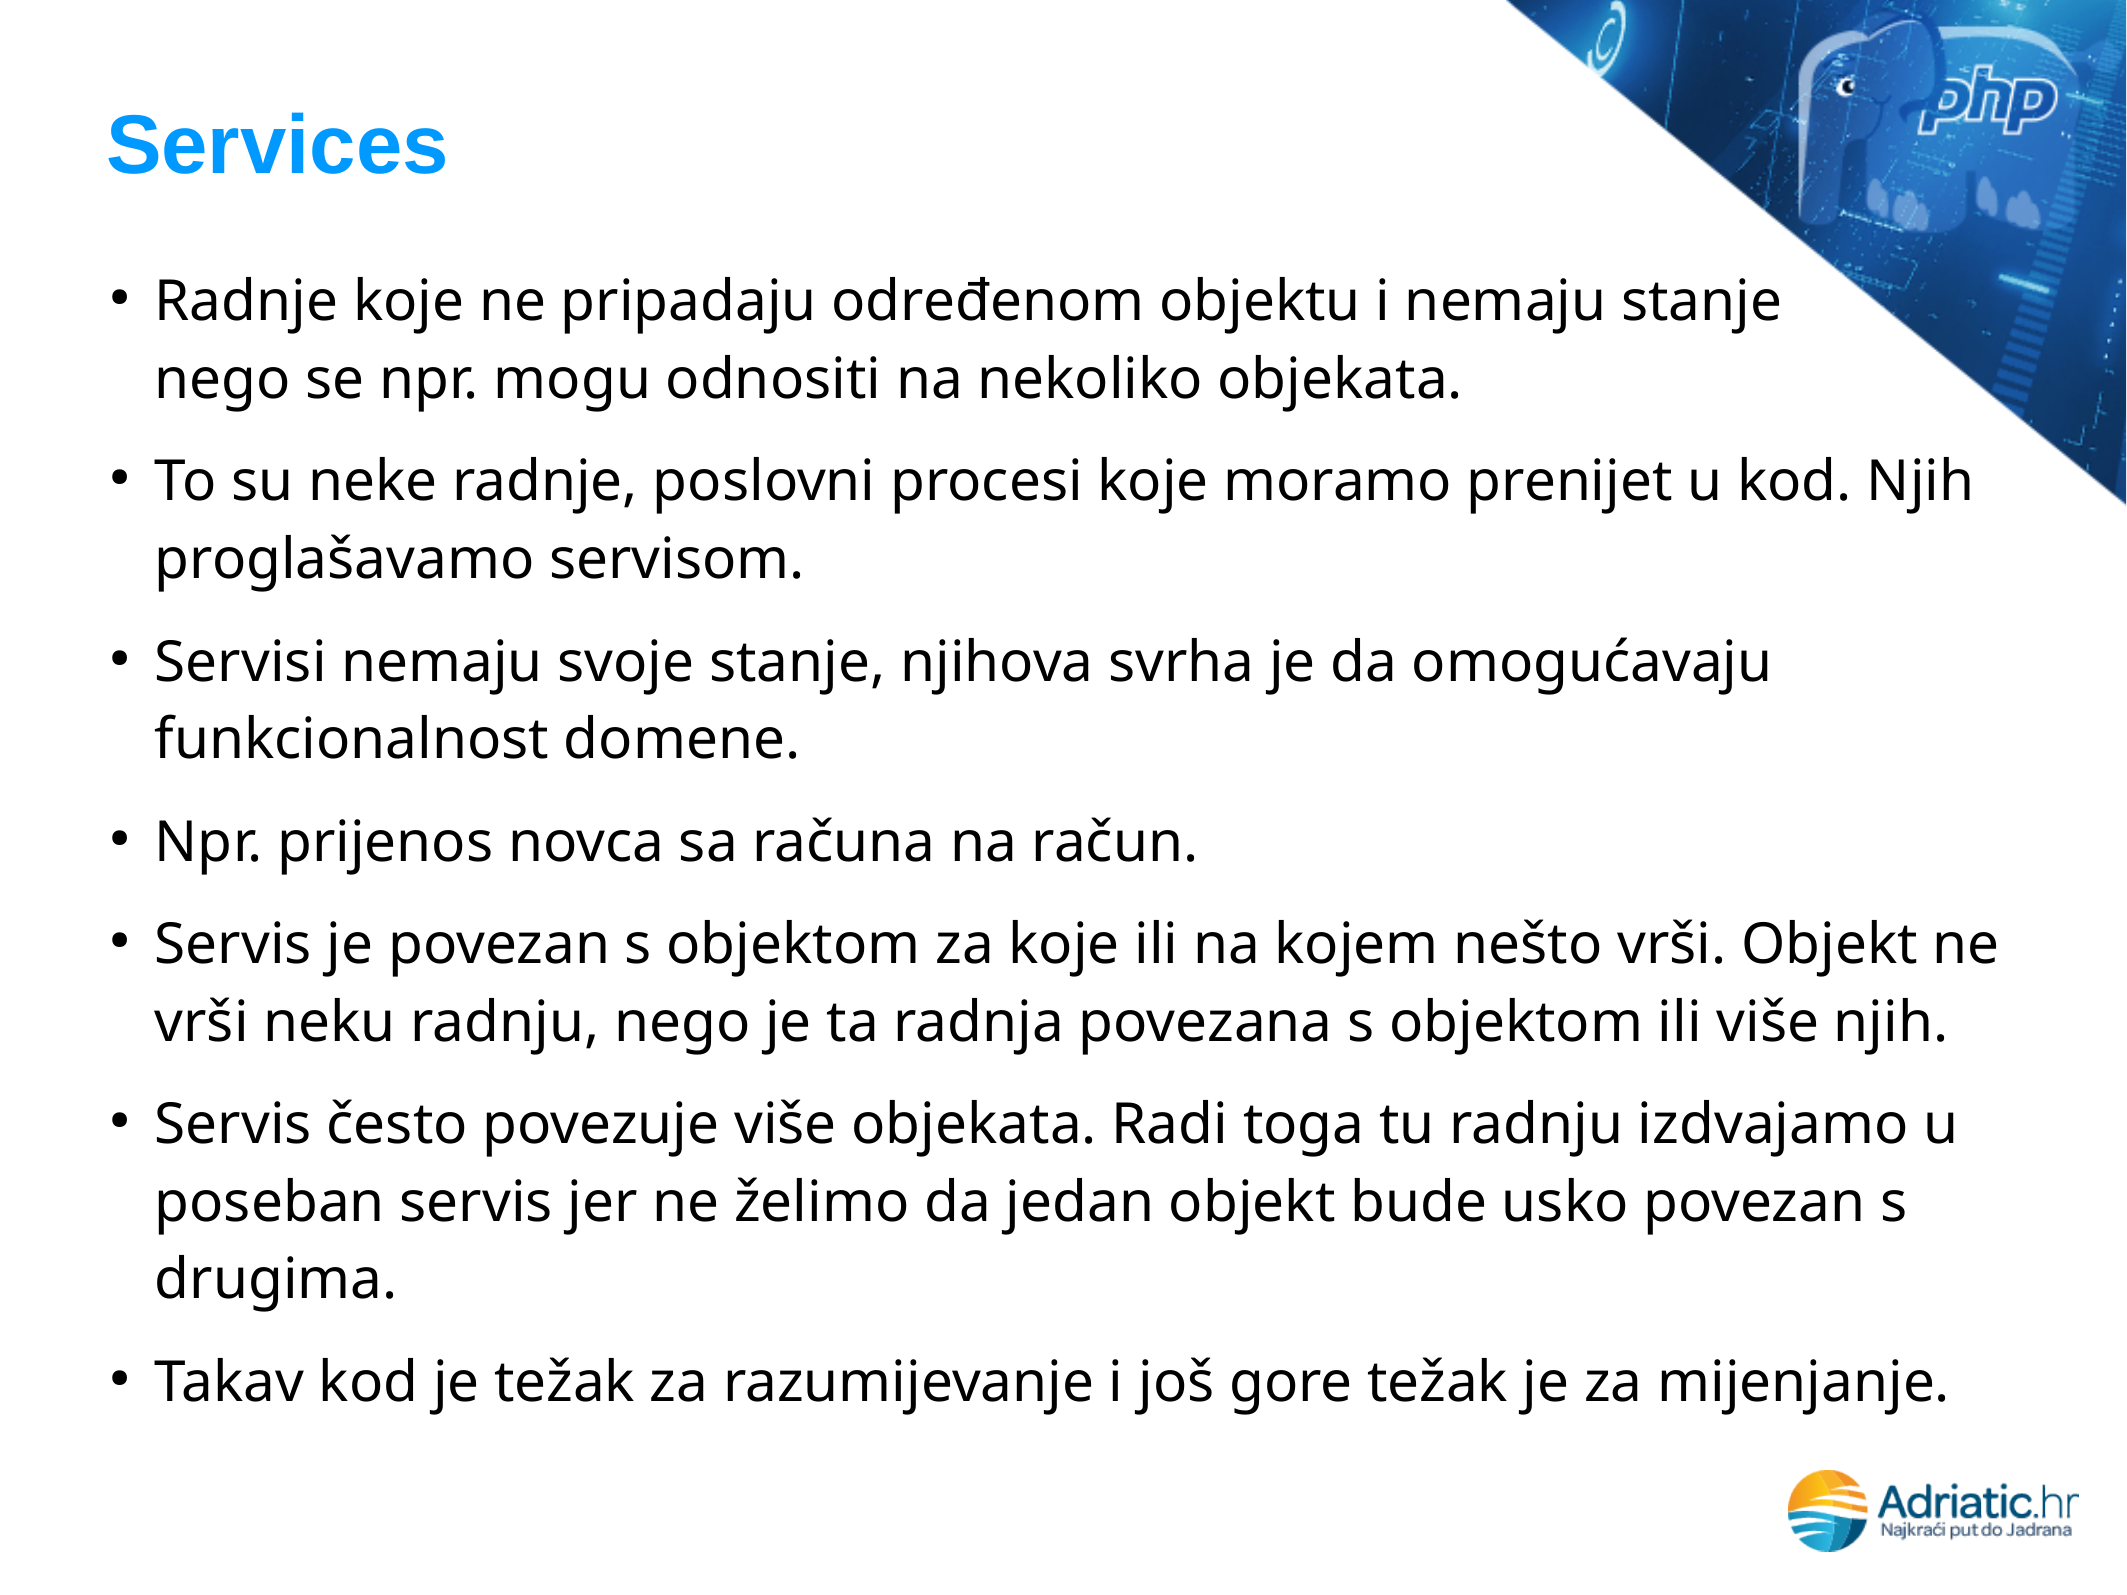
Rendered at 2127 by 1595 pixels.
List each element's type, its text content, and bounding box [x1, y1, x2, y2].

list Radnje koje ne pripadaju određenom objektu i nemaju stanje nego se npr. mogu odnositi na nekoliko objekata. To su neke radnje, poslovni procesi koje moramo prenijet u kod. Njih proglašavamo servisom. Servisi nemaju svoje stanje, njihova svrha je da omogućavaju funkcionalnost domene. Npr. prijenos novca sa računa na račun. Servis je povezan s objektom za koje ili na kojem nešto vrši. Objekt ne vrši neku radnju, nego je ta radnja povezana s objektom ili više njih. Servis često povezuje više objekata. Radi toga tu radnju izdvajamo u poseban servis jer ne želimo da jedan objekt bude usko povezan s drugima. Takav kod je težak za razumijevanje i još gore težak je za mijenjanje. [94, 259, 2020, 1453]
title Services [106, 70, 1630, 219]
picture [1788, 1470, 2079, 1552]
picture [1505, 0, 2127, 625]
